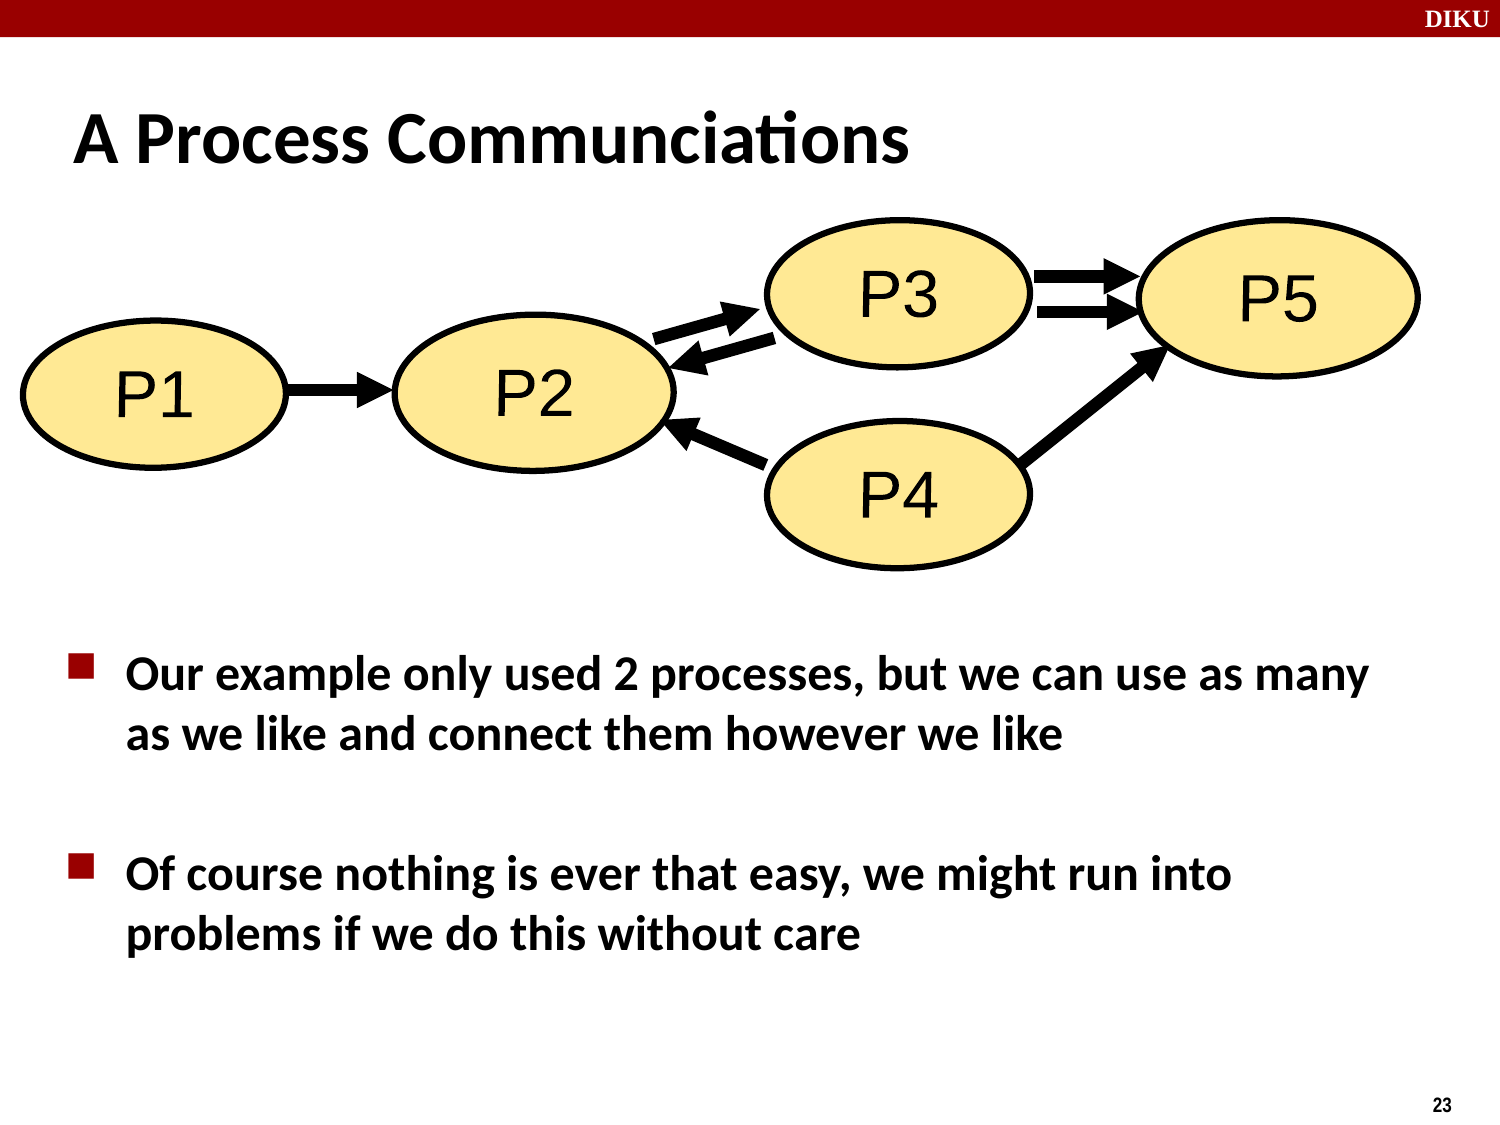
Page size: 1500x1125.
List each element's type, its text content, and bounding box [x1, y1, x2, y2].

text_box A Process Communciations [58, 71, 1304, 197]
text_box P3 [767, 220, 1031, 368]
text_box Our example only used 2 processes, but we can use as many as we like and connect them however we like Of course nothing is ever that easy, we might run into problems if we do this without care [54, 632, 1400, 1056]
text_box P5 [1138, 220, 1418, 377]
text_box P1 [22, 320, 286, 468]
text_box P4 [767, 421, 1031, 569]
text_box P2 [394, 314, 674, 471]
